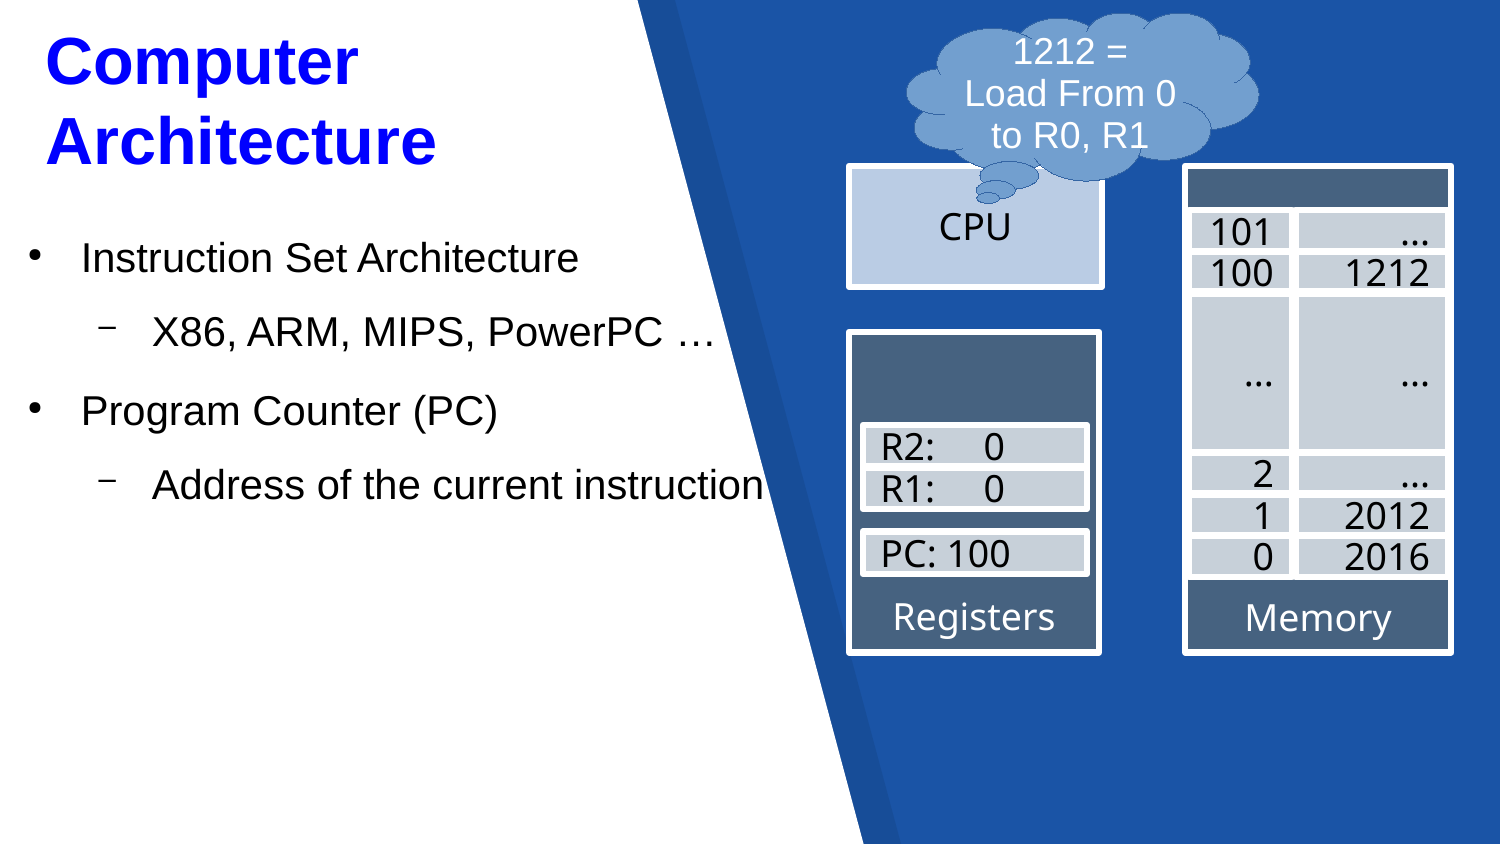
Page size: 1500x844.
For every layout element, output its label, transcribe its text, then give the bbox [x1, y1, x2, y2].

title Computer Architecture [30, 113, 627, 193]
text_box 0 [1189, 536, 1292, 578]
text_box ... [1295, 209, 1449, 253]
text_box 100 [1189, 253, 1292, 294]
text_box R2: 0 [862, 425, 1088, 468]
text_box 2016 [1295, 536, 1449, 578]
text_box 1212 [1295, 253, 1449, 294]
text_box ... [1295, 294, 1449, 454]
list Instruction Set Architecture X86, ARM, MIPS, PowerPC … Program Counter (PC) Address of the current instruction [0, 215, 797, 611]
text_box 101 [1189, 209, 1292, 253]
text_box ... [1189, 294, 1292, 454]
text_box Memory [1185, 165, 1452, 653]
text_box 2012 [1295, 495, 1449, 536]
text_box 1 [1189, 495, 1292, 536]
text_box PC: 100 [862, 531, 1088, 574]
text_box Registers [848, 332, 1100, 653]
text_box R1: 0 [862, 468, 1088, 509]
text_box CPU [849, 165, 1102, 287]
text_box ... [1295, 454, 1449, 495]
text_box 1212 = Load From 0 to R0, R1 [906, 13, 1260, 204]
text_box 2 [1189, 454, 1292, 495]
